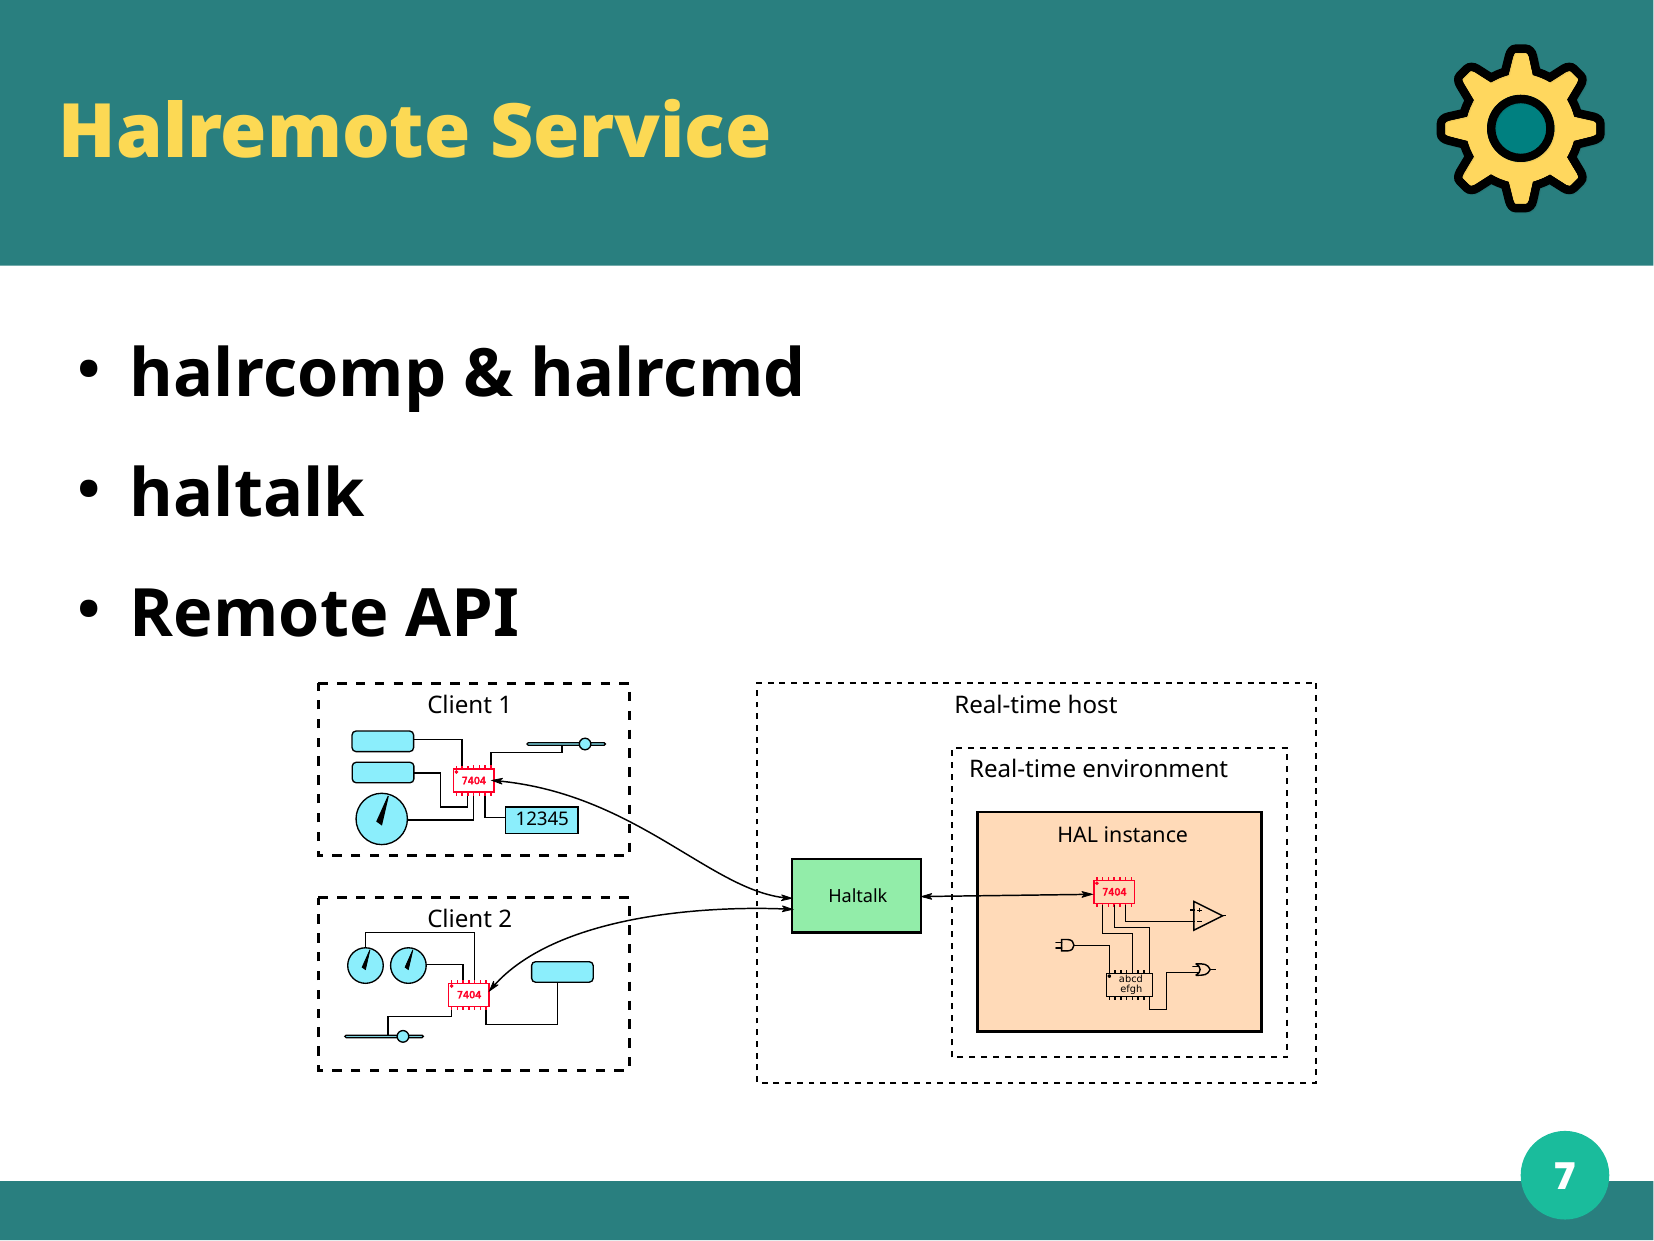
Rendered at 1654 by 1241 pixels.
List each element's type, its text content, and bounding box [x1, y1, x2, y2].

title Halremote Service [59, 49, 1595, 207]
picture [295, 472, 1370, 1241]
list halrcomp & halrcmd haltalk Remote API [59, 324, 1595, 1152]
